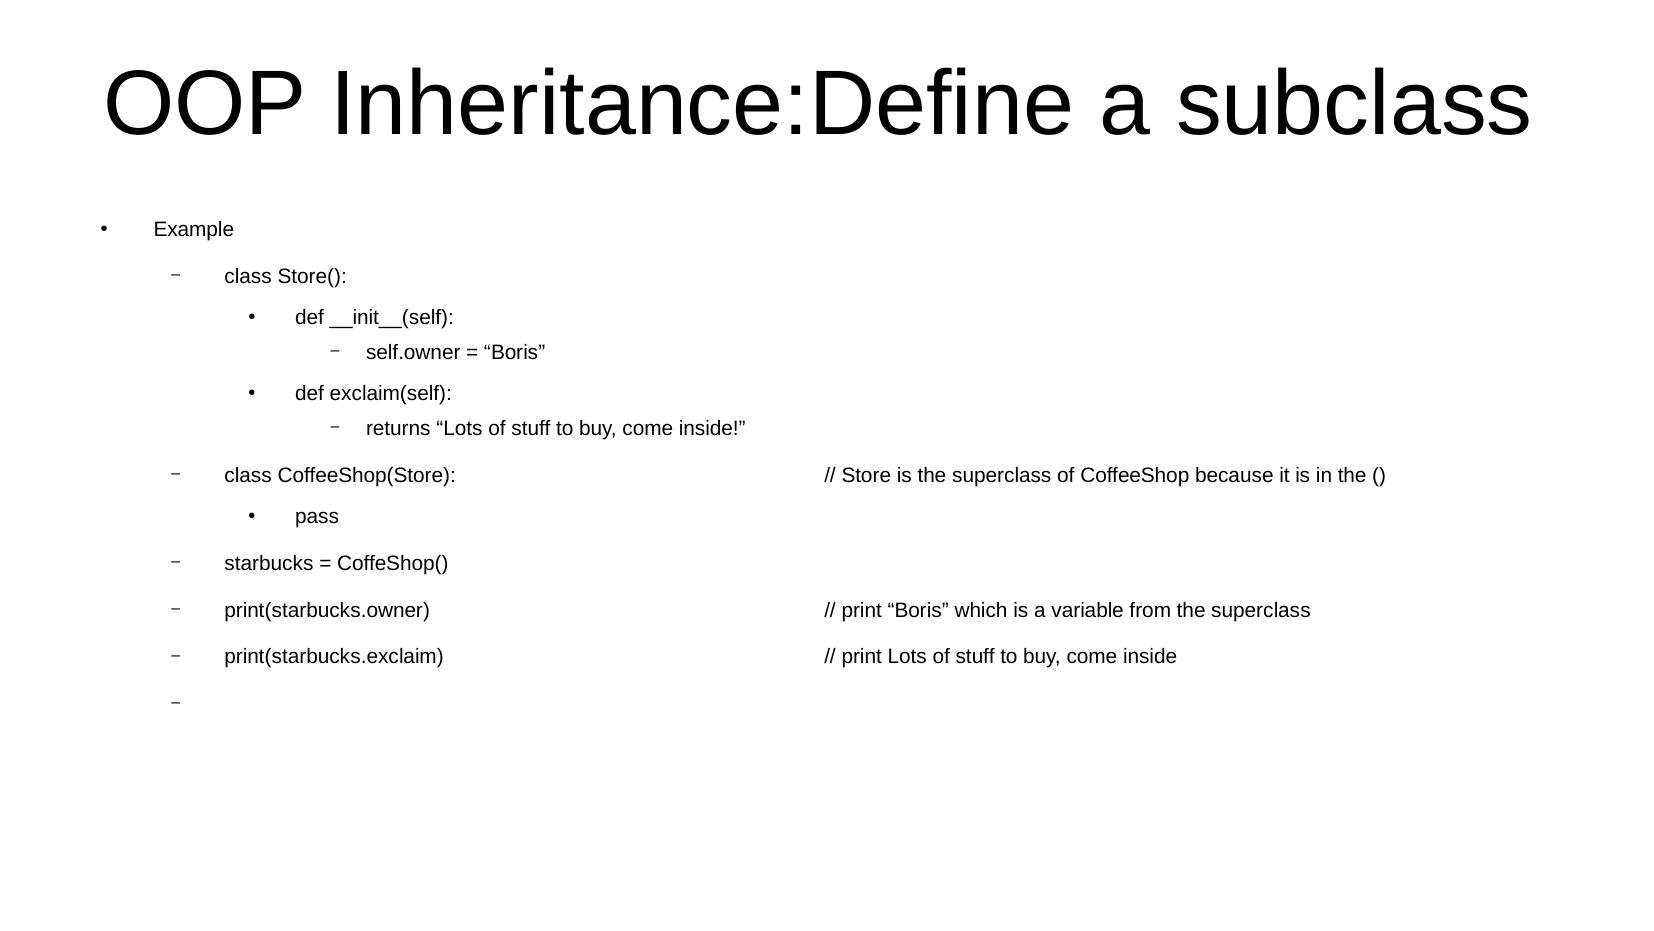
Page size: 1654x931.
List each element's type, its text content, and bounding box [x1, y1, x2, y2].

list Example class Store(): def __init__(self): self.owner = “Boris” def exclaim(self): returns “Lots of stuff to buy, come inside!” class CoffeeShop(Store): // Store is the superclass of CoffeeShop because it is in the () pass starbucks = CoffeShop() print(starbucks.owner) // print “Boris” which is a variable from the superclass print(starbucks.exclaim) // print Lots of stuff to buy, come inside [82, 217, 1636, 916]
title OOP Inheritance:Define a subclass [75, 24, 1564, 181]
